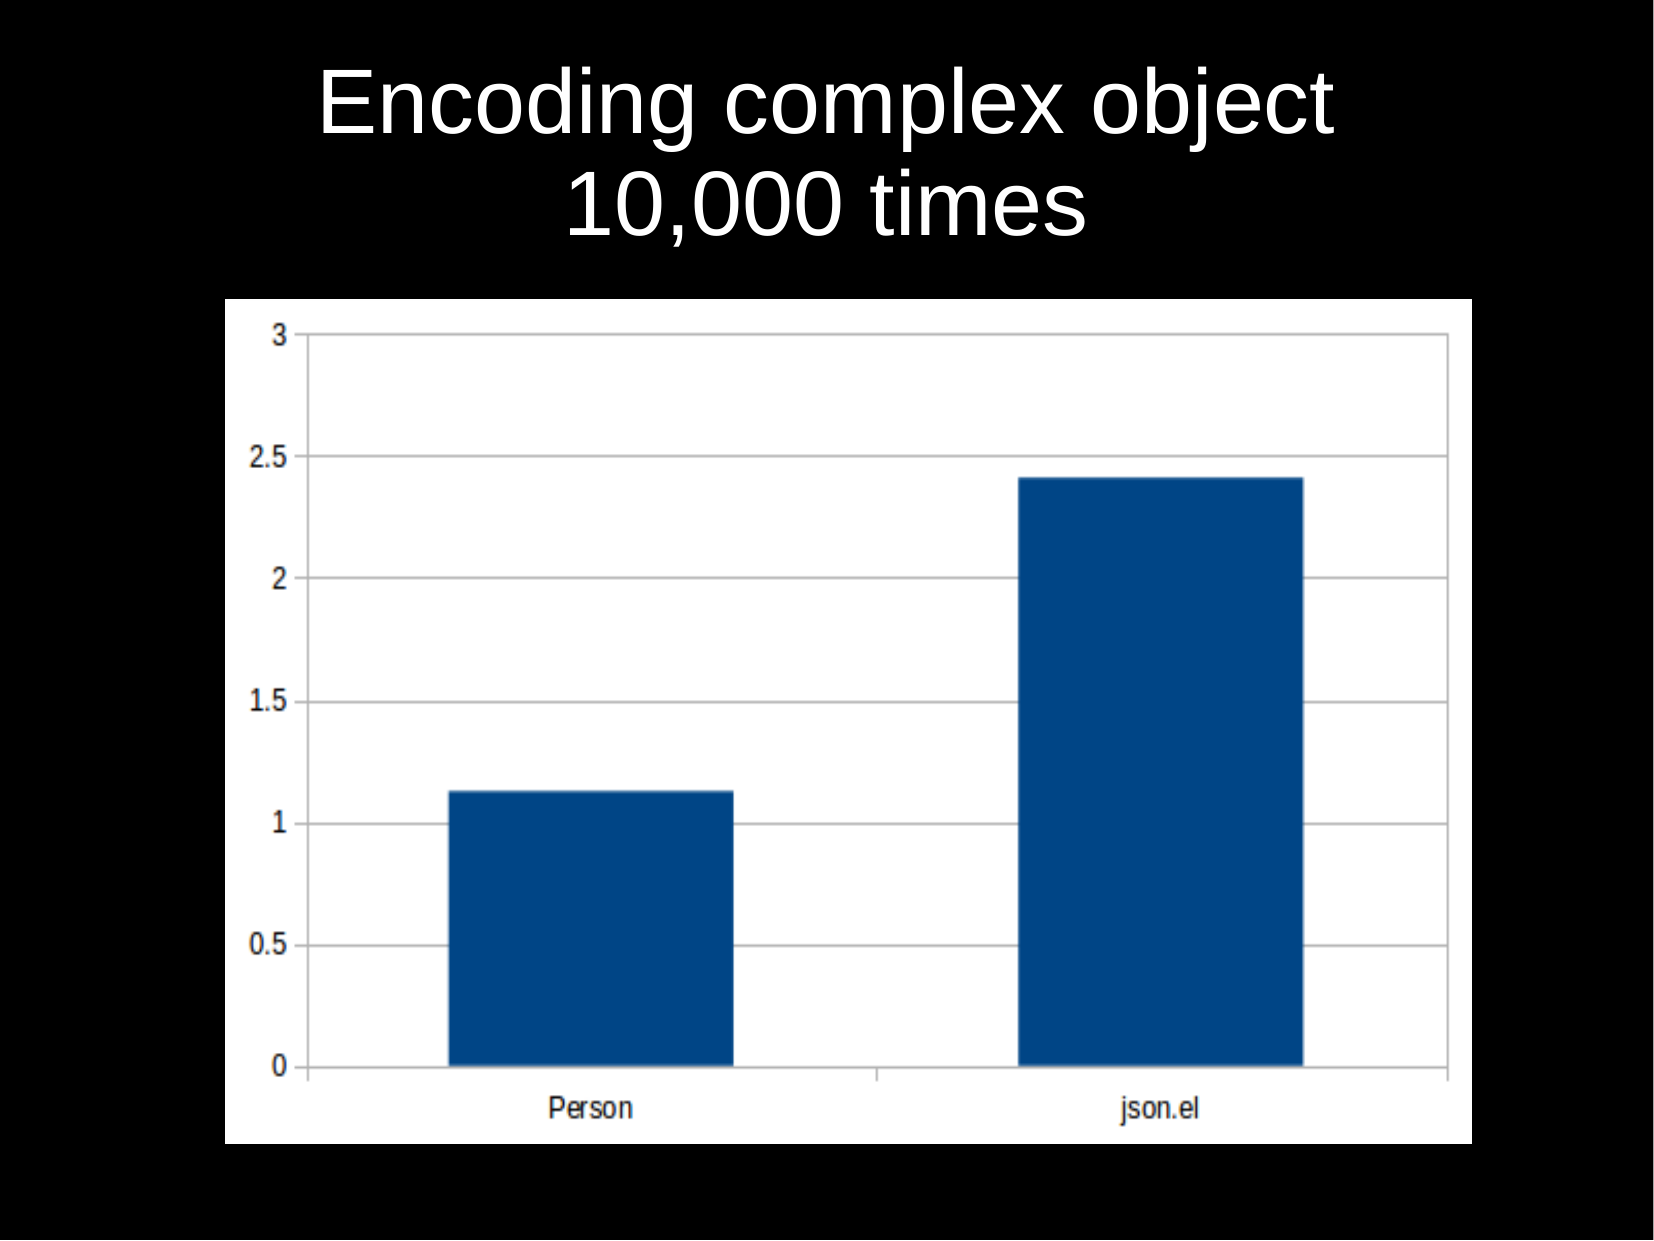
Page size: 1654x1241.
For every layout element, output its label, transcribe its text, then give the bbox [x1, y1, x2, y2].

title Encoding complex object 10,000 times [82, 49, 1571, 257]
picture [225, 299, 1472, 1144]
